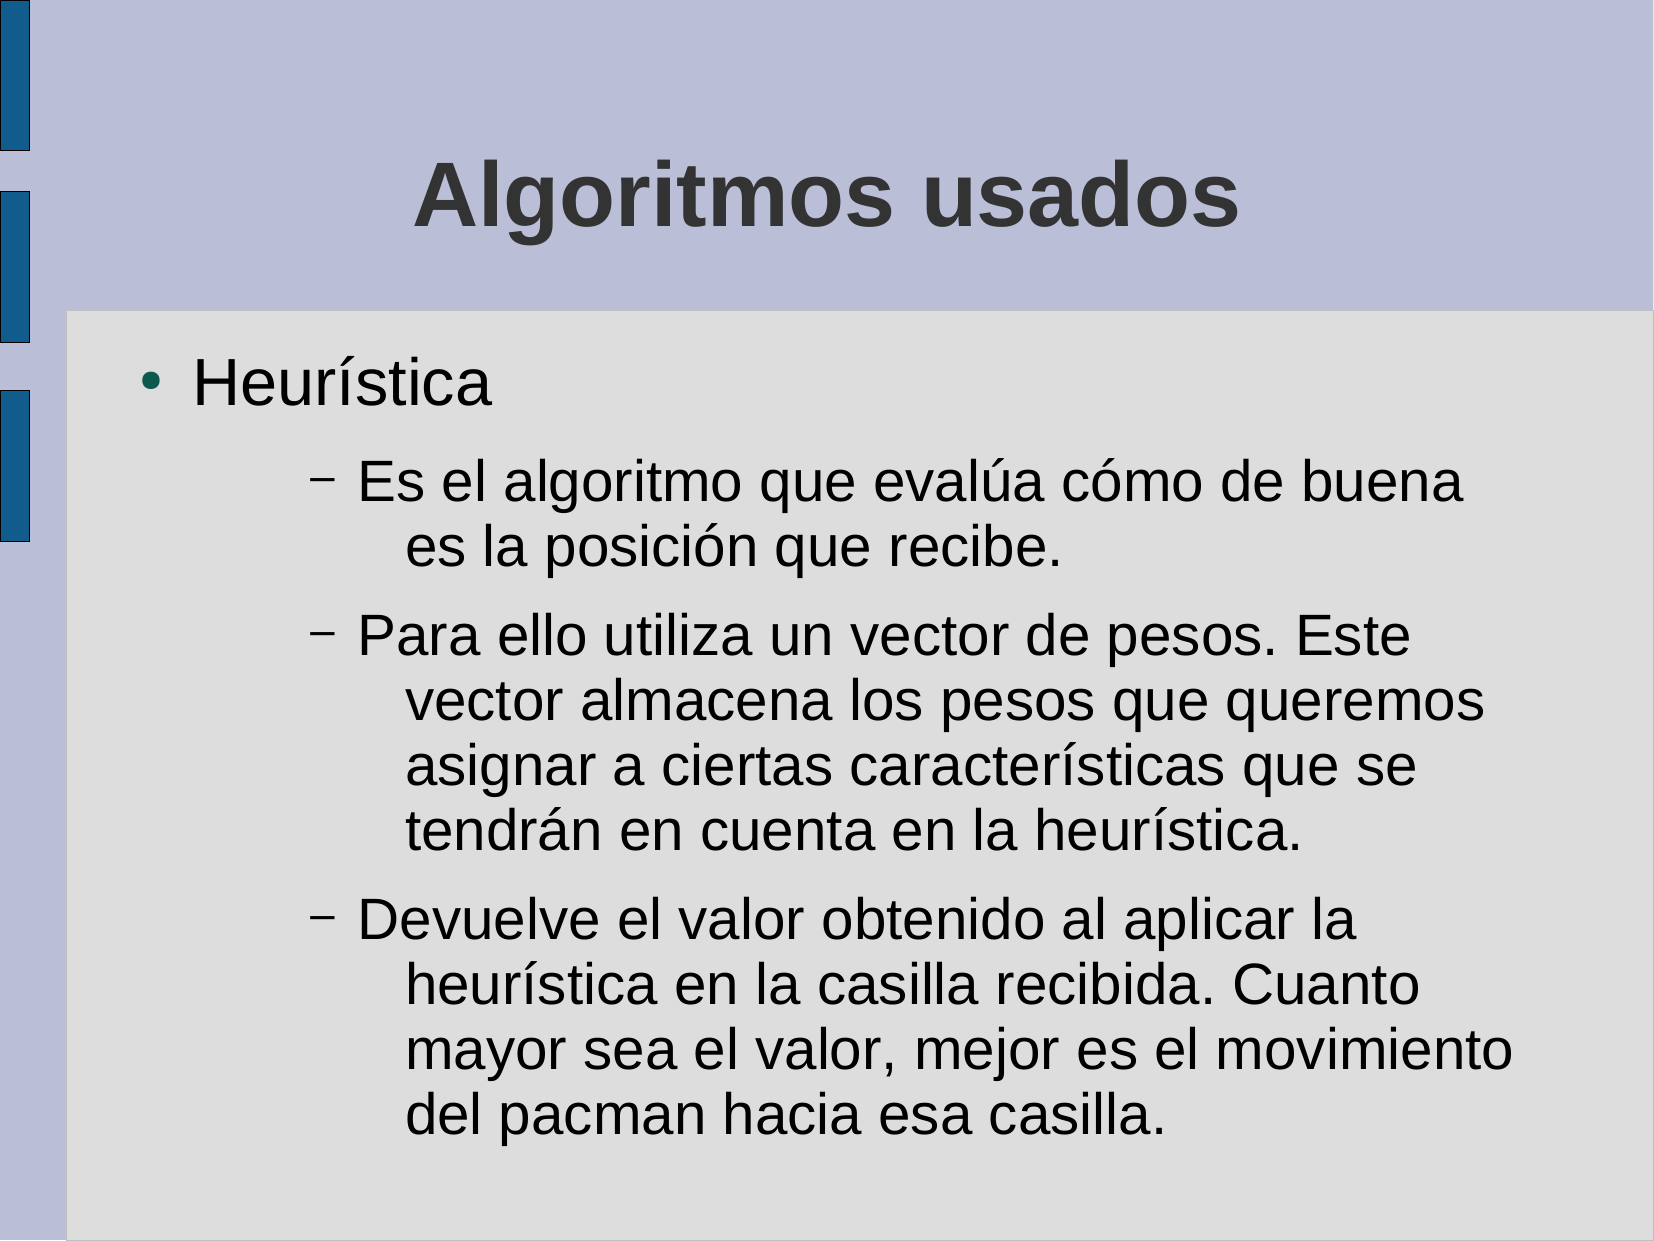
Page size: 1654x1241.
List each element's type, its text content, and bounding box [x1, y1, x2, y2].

title Algoritmos usados [121, 98, 1534, 291]
list Heurística Es el algoritmo que evalúa cómo de buena es la posición que recibe. Para ello utiliza un vector de pesos. Este vector almacena los pesos que queremos asignar a ciertas características que se tendrán en cuenta en la heurística. Devuelve el valor obtenido al aplicar la heurística en la casilla recibida. Cuanto mayor sea el valor, mejor es el movimiento del pacman hacia esa casilla. [121, 344, 1534, 1145]
